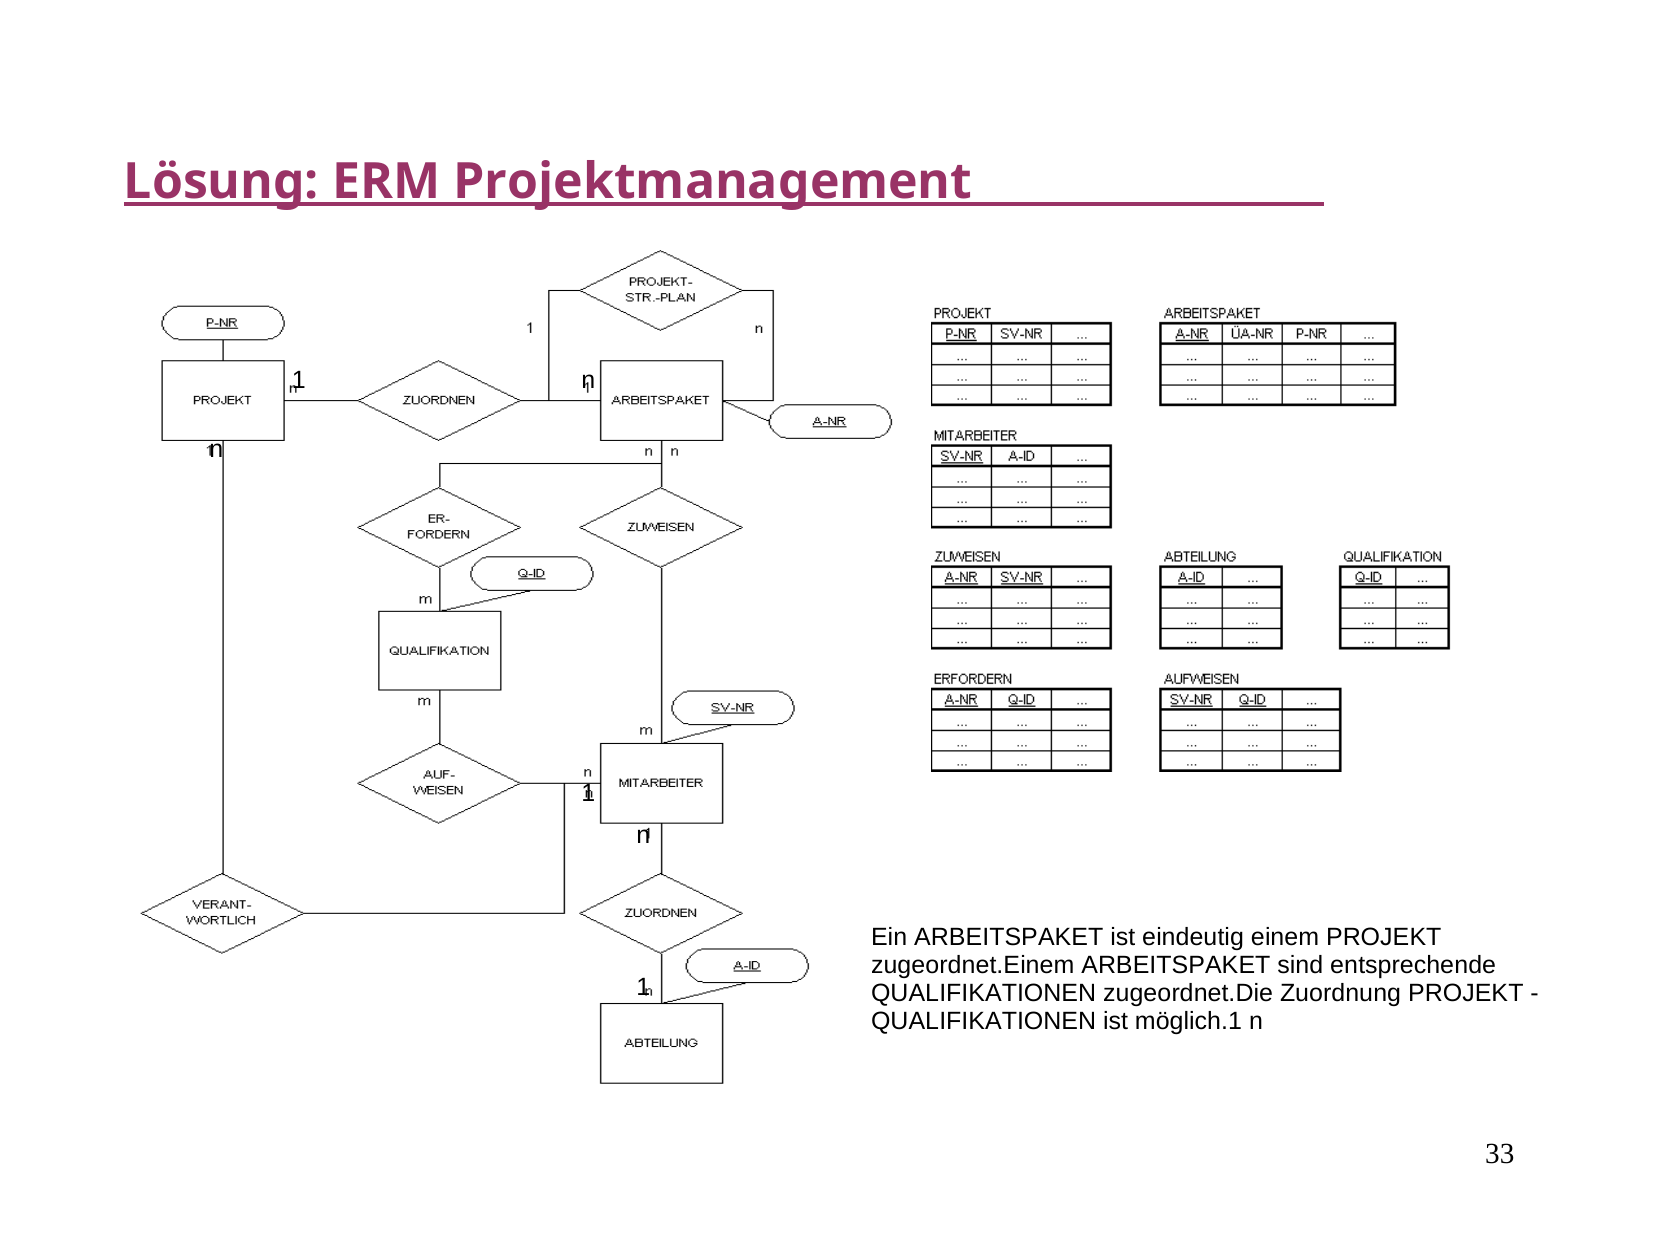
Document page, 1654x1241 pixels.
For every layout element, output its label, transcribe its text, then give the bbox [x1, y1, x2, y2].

text_box n [194, 427, 239, 471]
picture [931, 303, 1621, 772]
text_box 1 [621, 964, 666, 1008]
text_box Ein ARBEITSPAKET ist eindeutig einem PROJEKT zugeordnet.Einem ARBEITSPAKET sind entsprechende QUALIFIKATIONEN zugeordnet.Die Zuordnung PROJEKT - QUALIFIKATIONEN ist möglich.1 n [856, 915, 1628, 1043]
title Lösung: ERM Projektmanagement [124, 148, 1530, 210]
picture [137, 247, 896, 1089]
text_box 1 [566, 771, 618, 815]
text_box 1 [277, 358, 328, 402]
text_box n [566, 358, 611, 402]
text_box n [621, 812, 666, 857]
